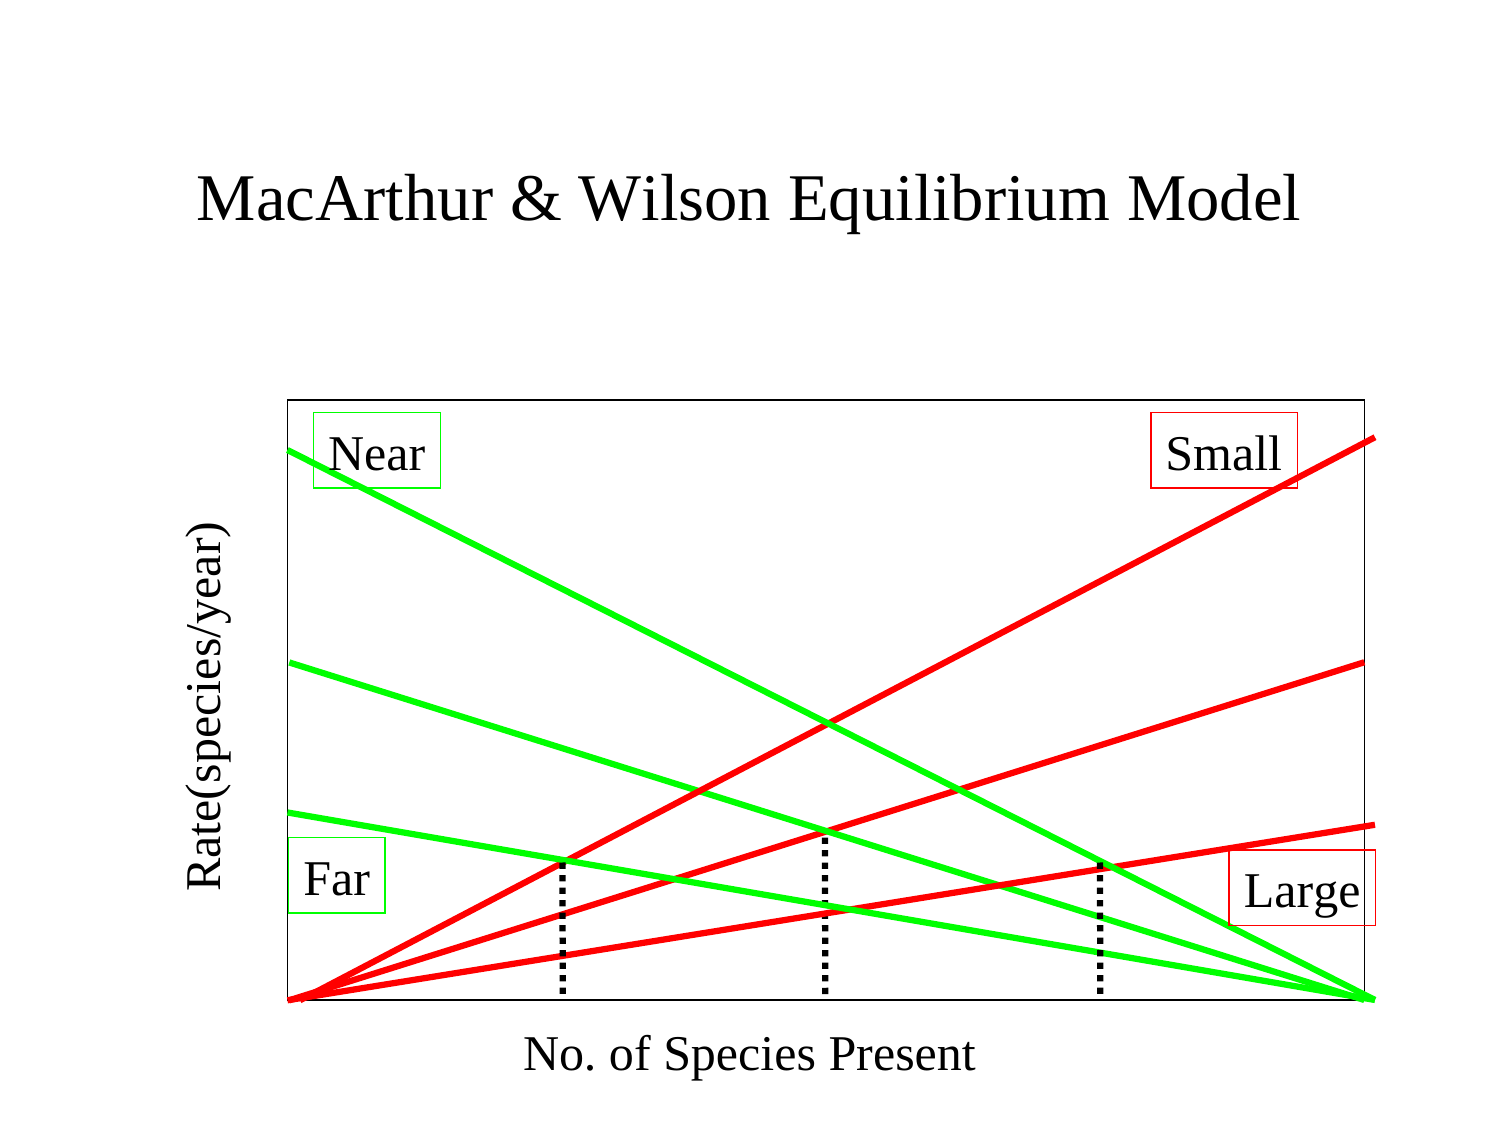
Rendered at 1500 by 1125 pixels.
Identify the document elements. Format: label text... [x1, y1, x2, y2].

title MacArthur & Wilson Equilibrium Model [112, 99, 1388, 288]
text_box Far [288, 837, 385, 913]
text_box Rate(species/year) [162, 412, 253, 1001]
text_box Large [1229, 849, 1376, 926]
text_box Small [1150, 412, 1298, 488]
text_box Near [313, 412, 441, 488]
text_box No. of Species Present [508, 1012, 992, 1088]
